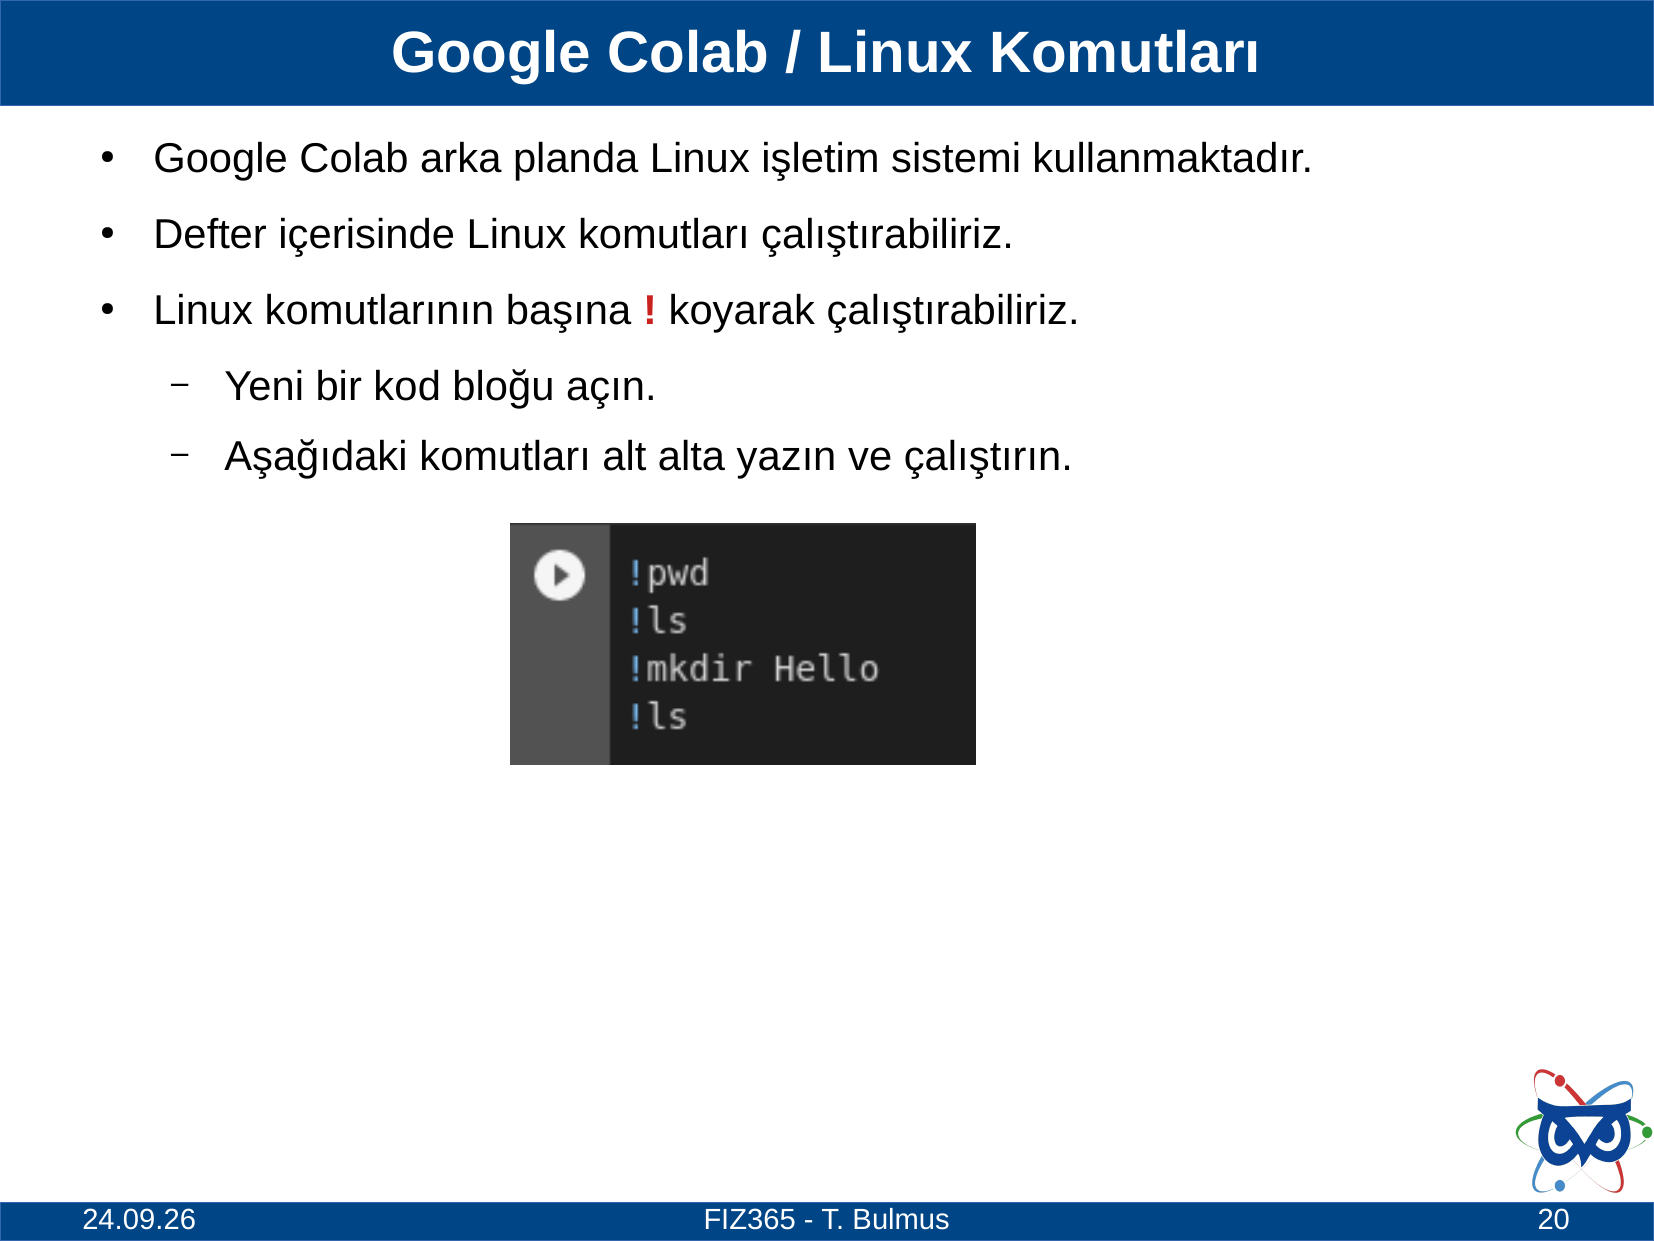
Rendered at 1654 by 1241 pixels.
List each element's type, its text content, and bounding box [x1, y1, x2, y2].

picture [1514, 1061, 1653, 1201]
title Google Colab / Linux Komutları [0, 0, 1653, 106]
picture [510, 523, 976, 766]
list Google Colab arka planda Linux işletim sistemi kullanmaktadır. Defter içerisinde Linux komutları çalıştırabiliriz. Linux komutlarının başına ! koyarak çalıştırabiliriz. Yeni bir kod bloğu açın. Aşağıdaki komutları alt alta yazın ve çalıştırın. [82, 134, 1571, 855]
